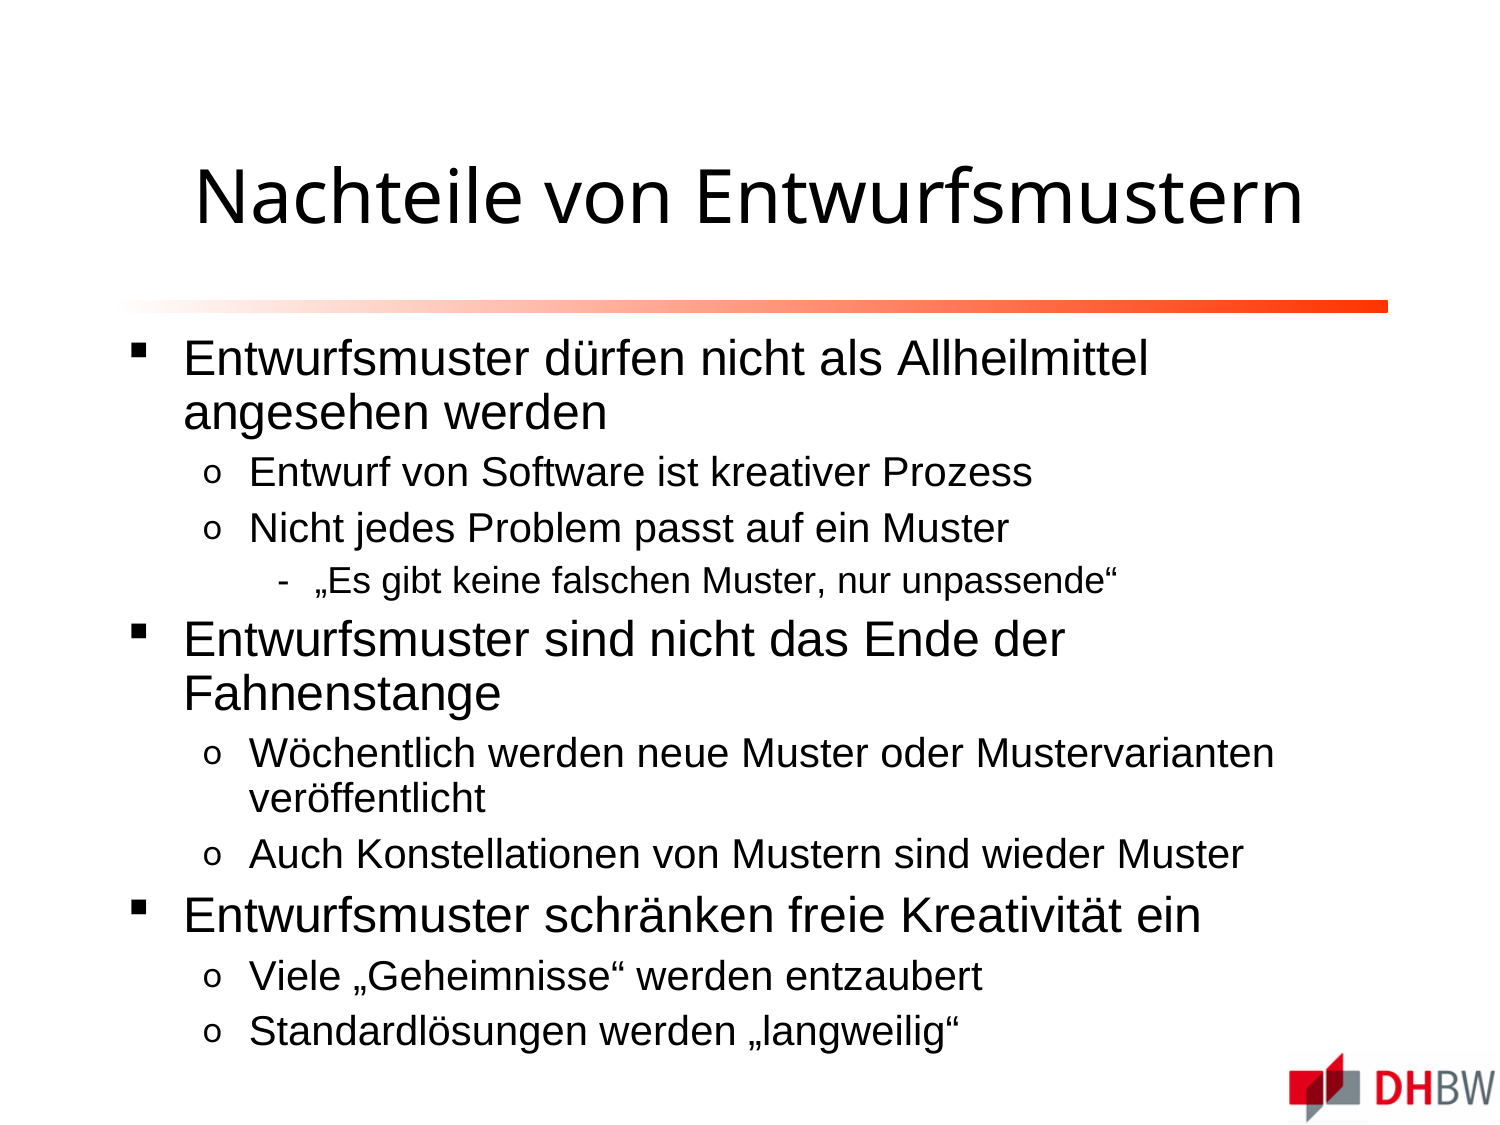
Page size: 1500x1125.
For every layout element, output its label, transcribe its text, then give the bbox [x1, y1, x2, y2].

picture [1288, 1051, 1496, 1124]
list Entwurfsmuster dürfen nicht als Allheilmittel angesehen werden Entwurf von Software ist kreativer Prozess Nicht jedes Problem passt auf ein Muster „Es gibt keine falschen Muster, nur unpassende“ Entwurfsmuster sind nicht das Ende der Fahnenstange Wöchentlich werden neue Muster oder Mustervarianten veröffentlicht Auch Konstellationen von Mustern sind wieder Muster Entwurfsmuster schränken freie Kreativität ein Viele „Geheimnisse“ werden entzaubert Standardlösungen werden „langweilig“ [112, 324, 1388, 1063]
title Nachteile von Entwurfsmustern [112, 96, 1388, 292]
